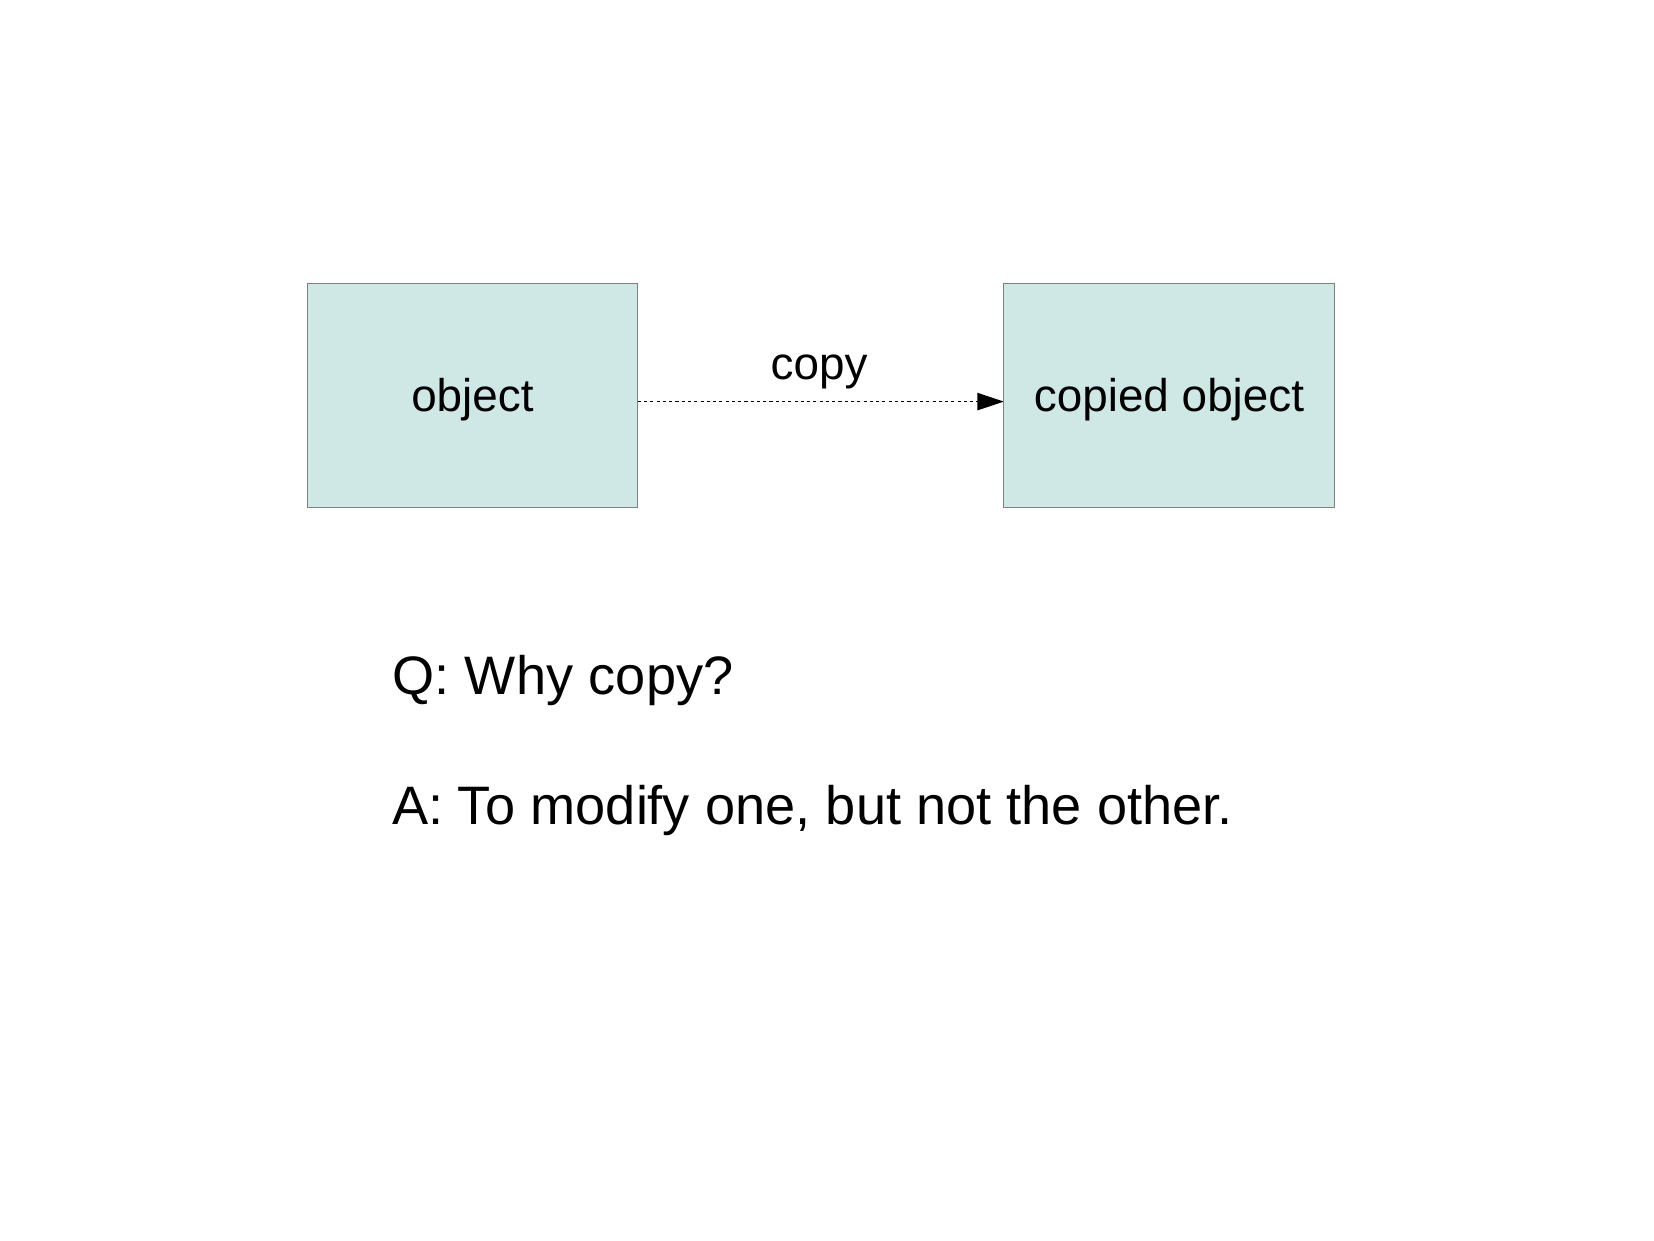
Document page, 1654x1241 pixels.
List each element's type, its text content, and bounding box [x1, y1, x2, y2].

text_box Q: Why copy? [377, 637, 748, 714]
text_box copied object [1003, 283, 1335, 508]
text_box copy [755, 330, 883, 400]
text_box object [307, 283, 638, 508]
text_box A: To modify one, but not the other. [377, 767, 1249, 844]
